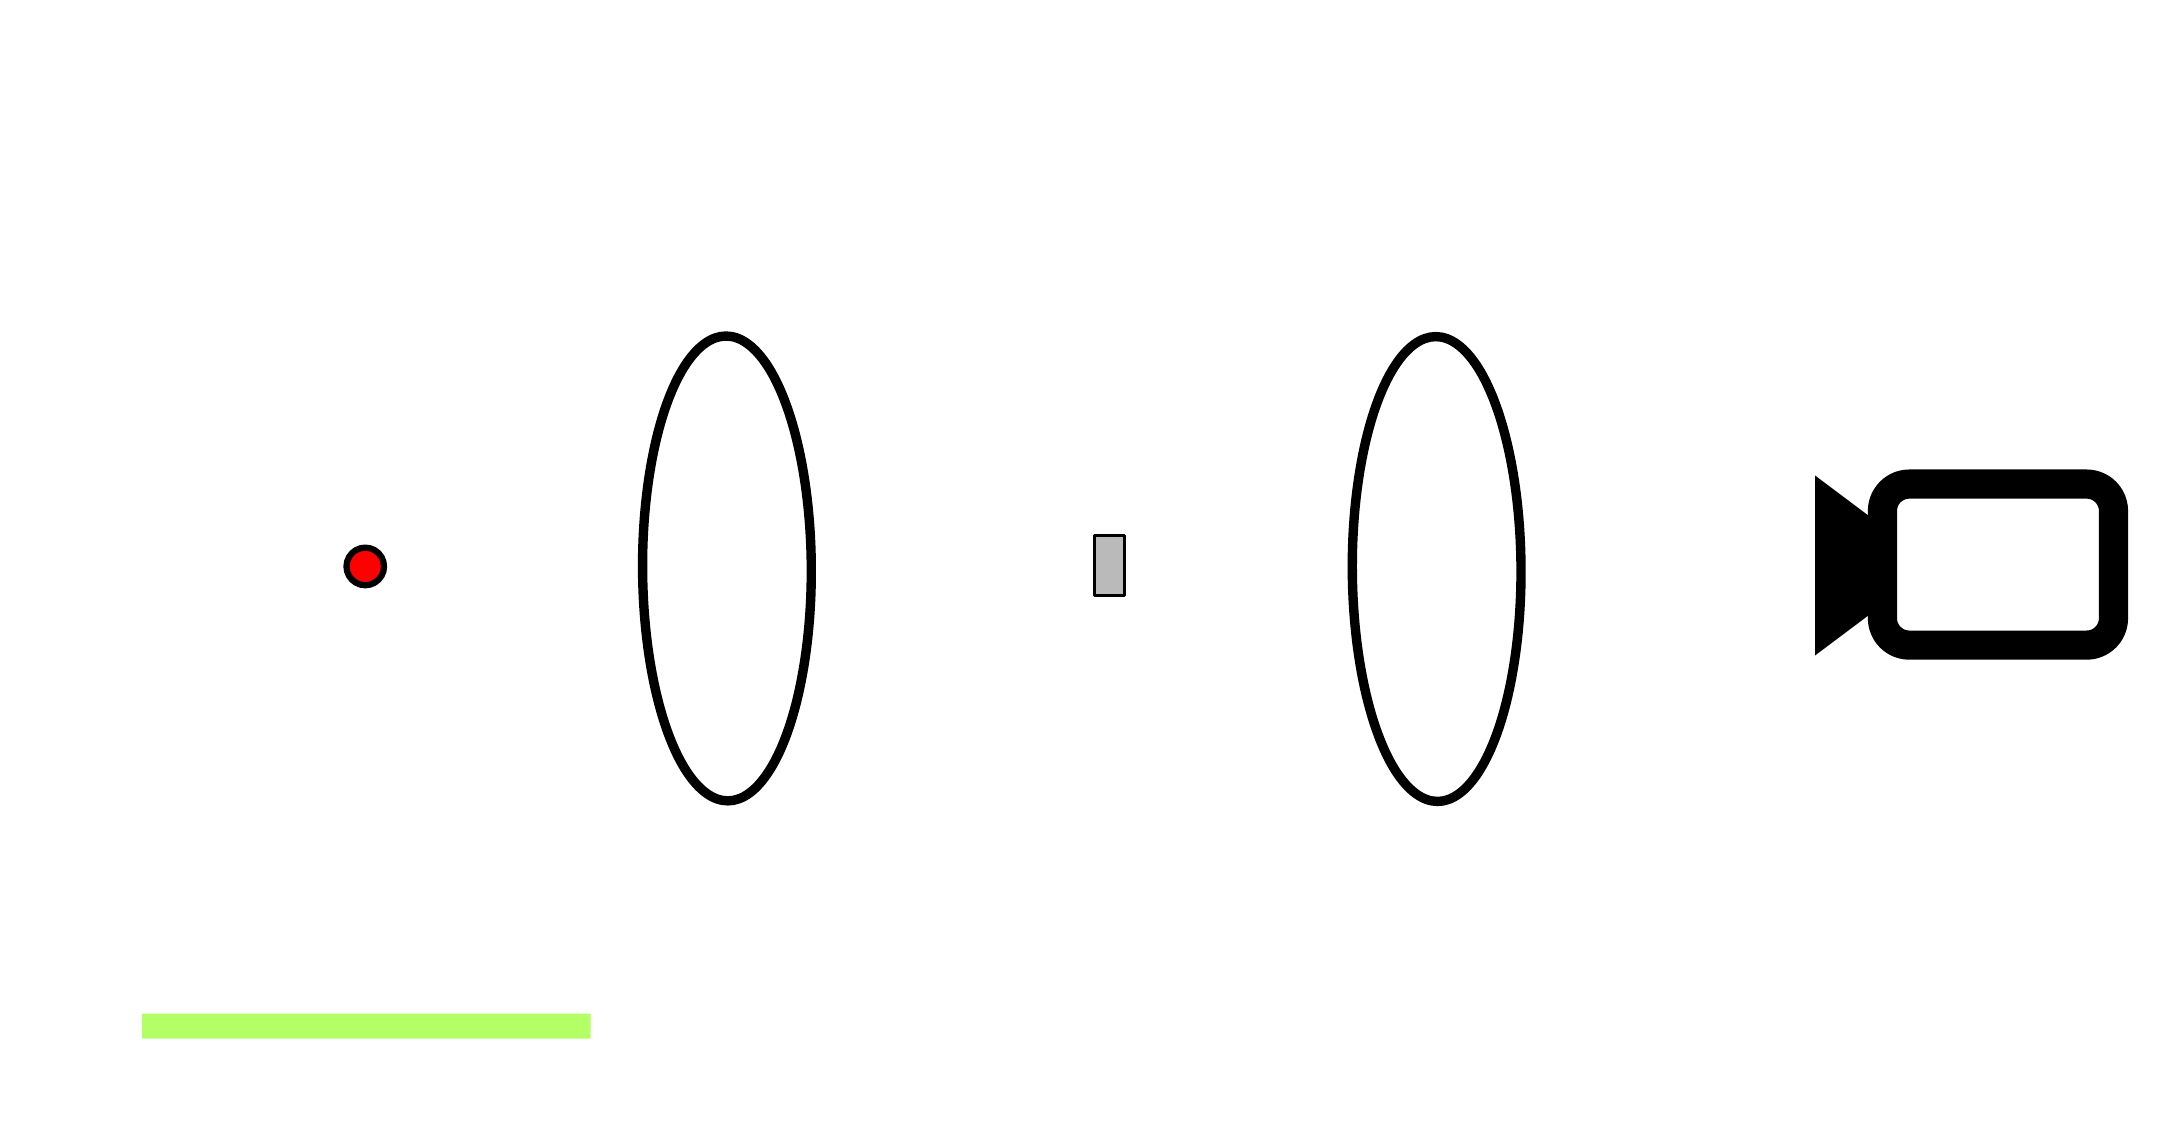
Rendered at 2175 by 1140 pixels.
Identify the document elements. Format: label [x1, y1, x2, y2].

text_box [642, 336, 812, 801]
text_box [1094, 535, 1125, 596]
text_box [346, 547, 385, 586]
text_box [1815, 475, 1876, 656]
text_box [1352, 336, 1522, 802]
text_box [1882, 484, 2114, 646]
